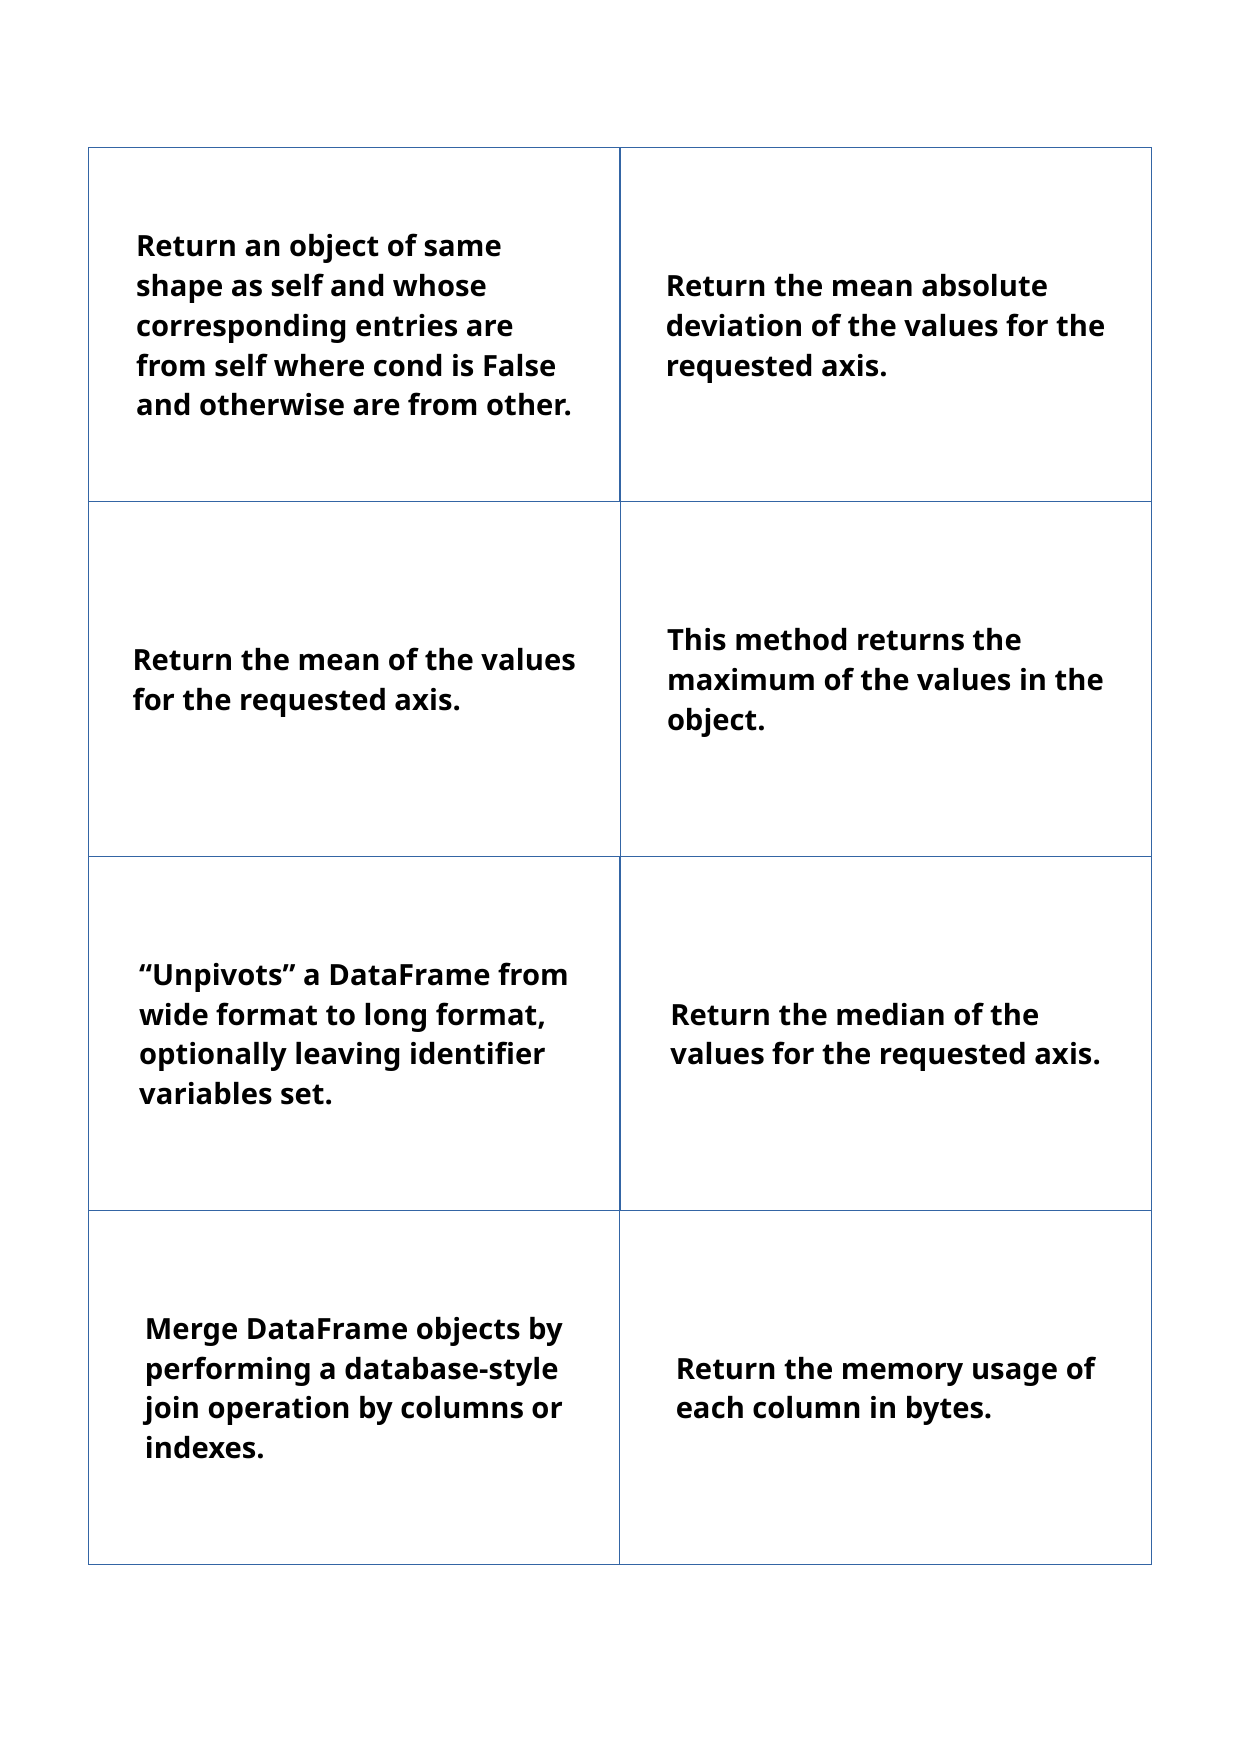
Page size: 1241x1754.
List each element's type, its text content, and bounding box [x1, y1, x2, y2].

text_box Return the memory usage of each column in bytes. [619, 1210, 1152, 1565]
text_box Merge DataFrame objects by performing a database-style join operation by columns or indexes. [88, 1210, 619, 1565]
text_box Return the mean of the values for the requested axis. [88, 501, 620, 856]
text_box This method returns the maximum of the values in the object. [620, 501, 1152, 856]
text_box Return an object of same shape as self and whose corresponding entries are from self where cond is False and otherwise are from other. [88, 147, 620, 501]
text_box Return the median of the values for the requested axis. [620, 856, 1152, 1210]
text_box “Unpivots” a DataFrame from wide format to long format, optionally leaving identifier variables set. [88, 856, 620, 1210]
text_box Return the mean absolute deviation of the values for the requested axis. [620, 147, 1152, 501]
